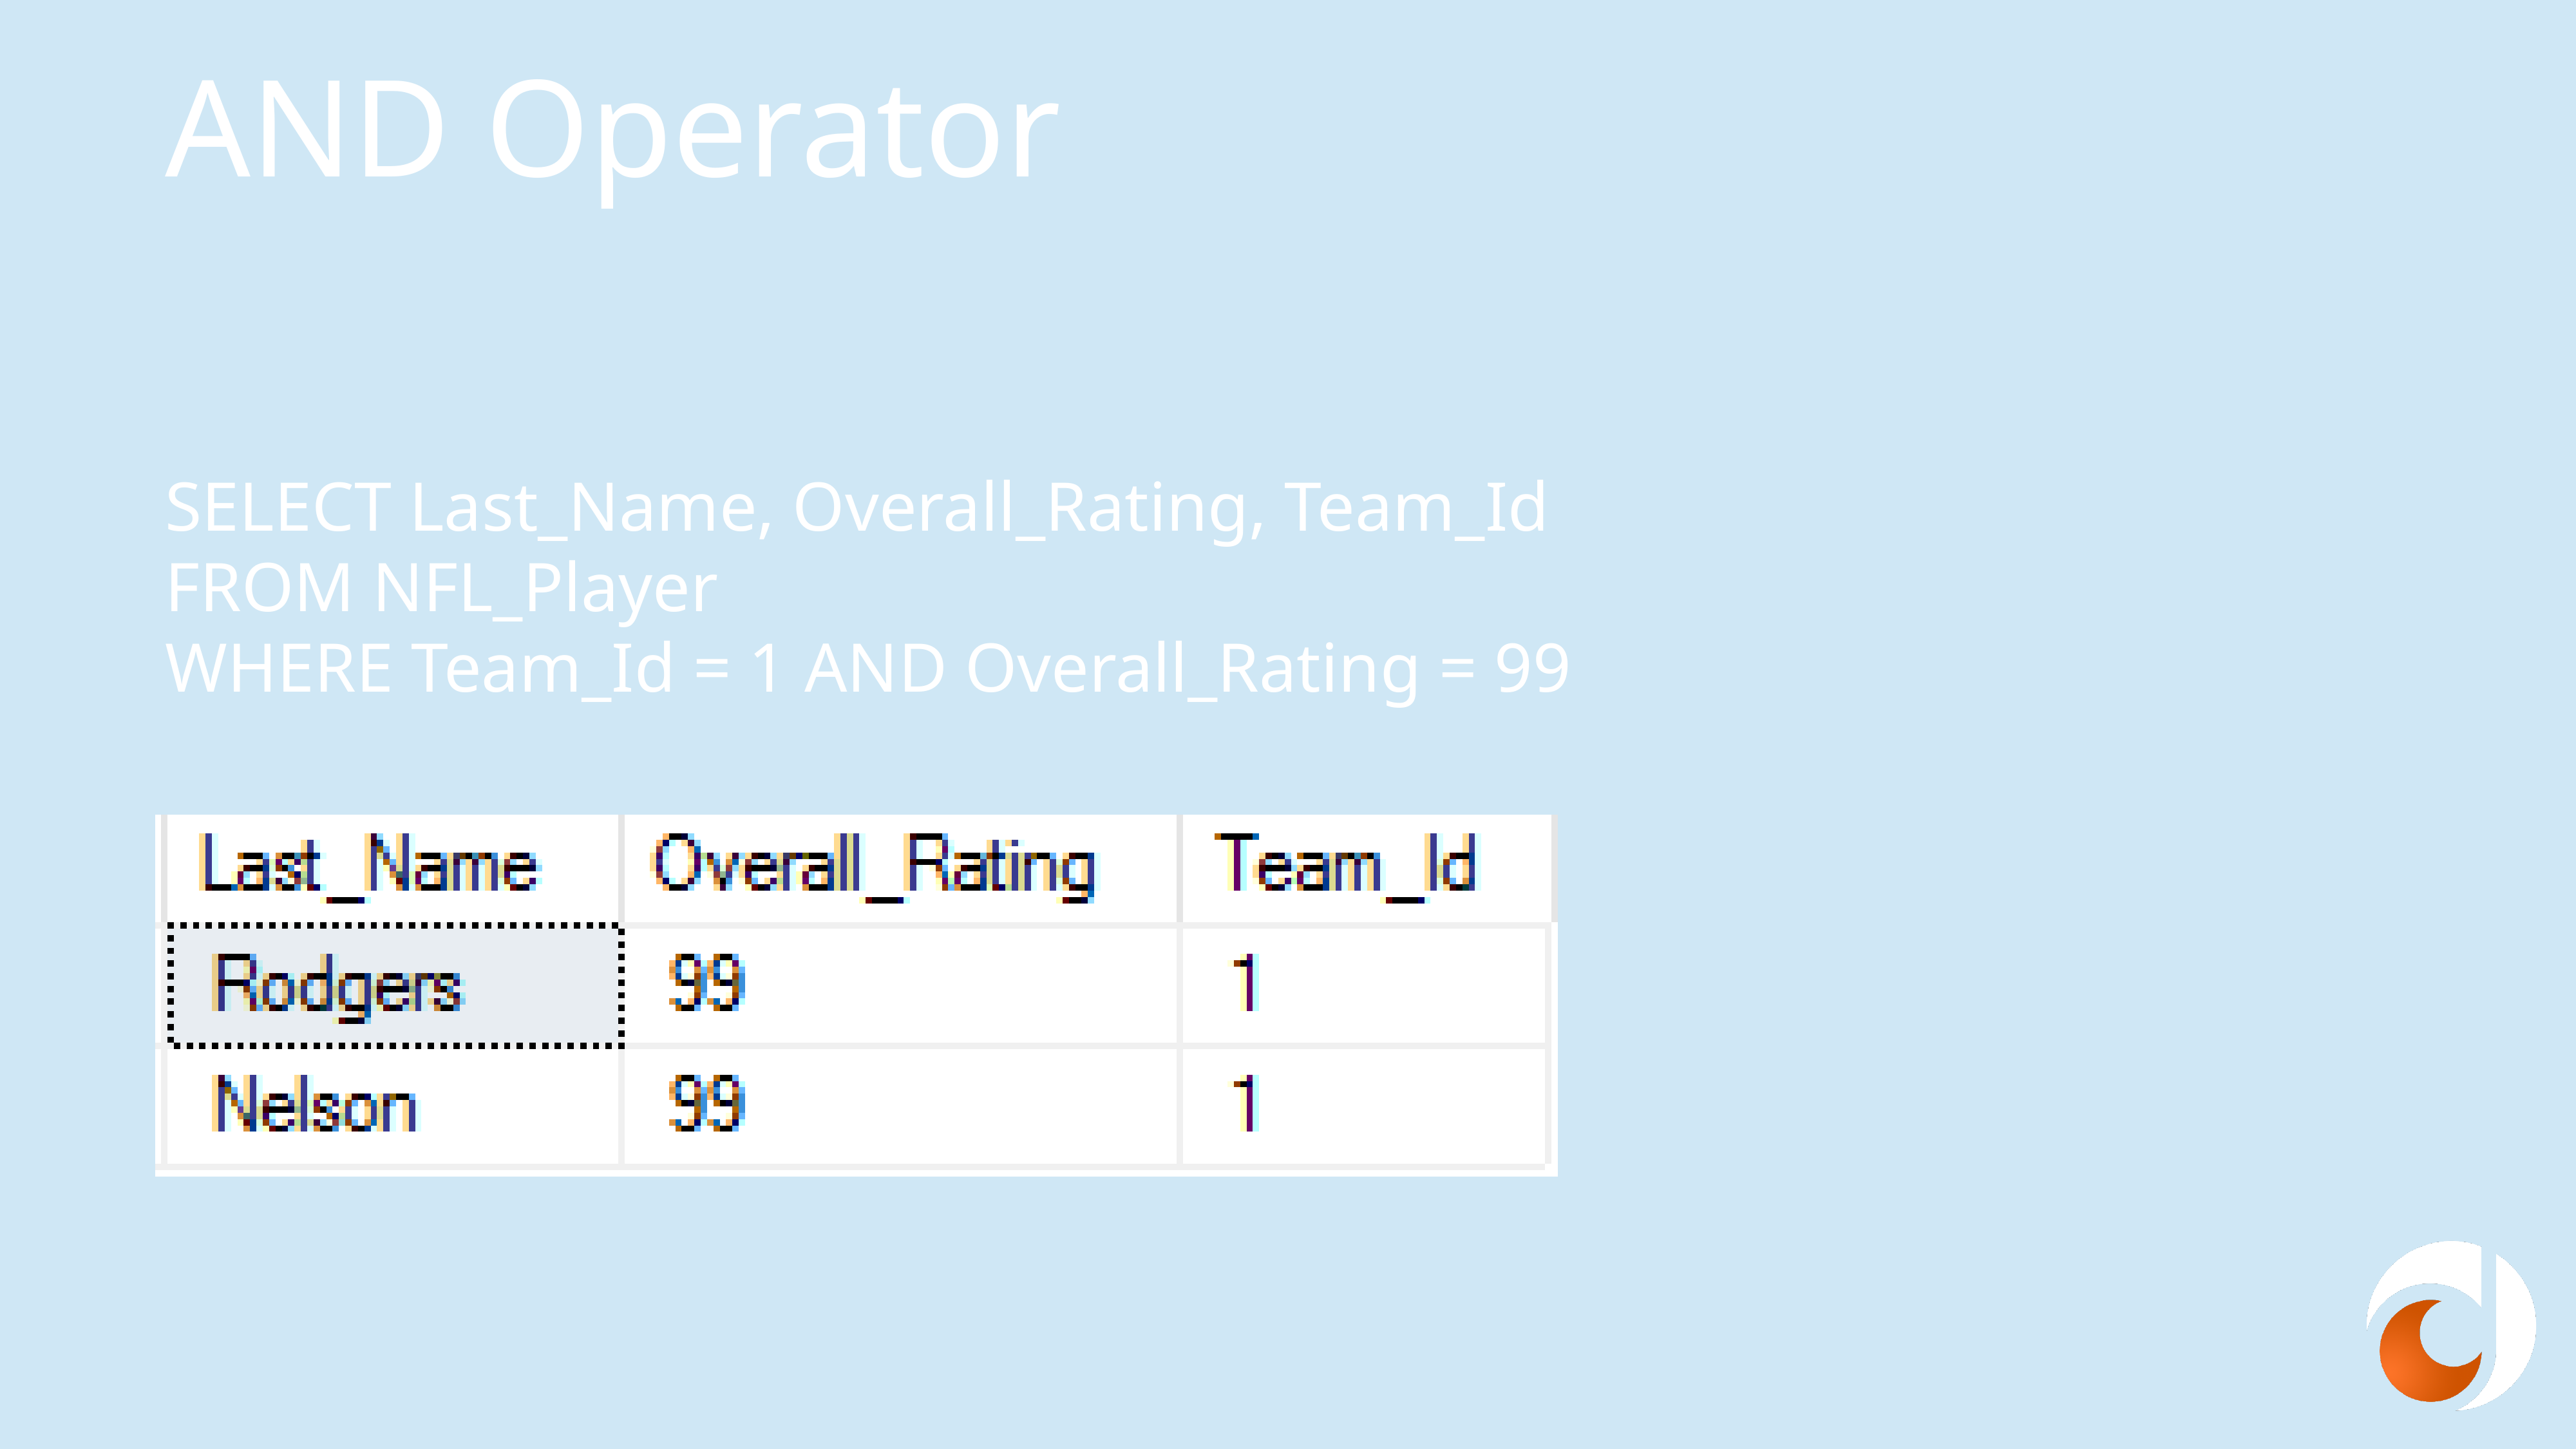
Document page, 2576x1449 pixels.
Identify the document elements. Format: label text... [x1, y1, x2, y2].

title AND Operator [155, 37, 2421, 400]
picture [155, 815, 1558, 1177]
picture [2361, 1236, 2550, 1414]
list SELECT Last_Name, Overall_Rating, Team_Id FROM NFL_Player WHERE Team_Id = 1 AND Overall_Rating = 99 [155, 459, 2421, 748]
